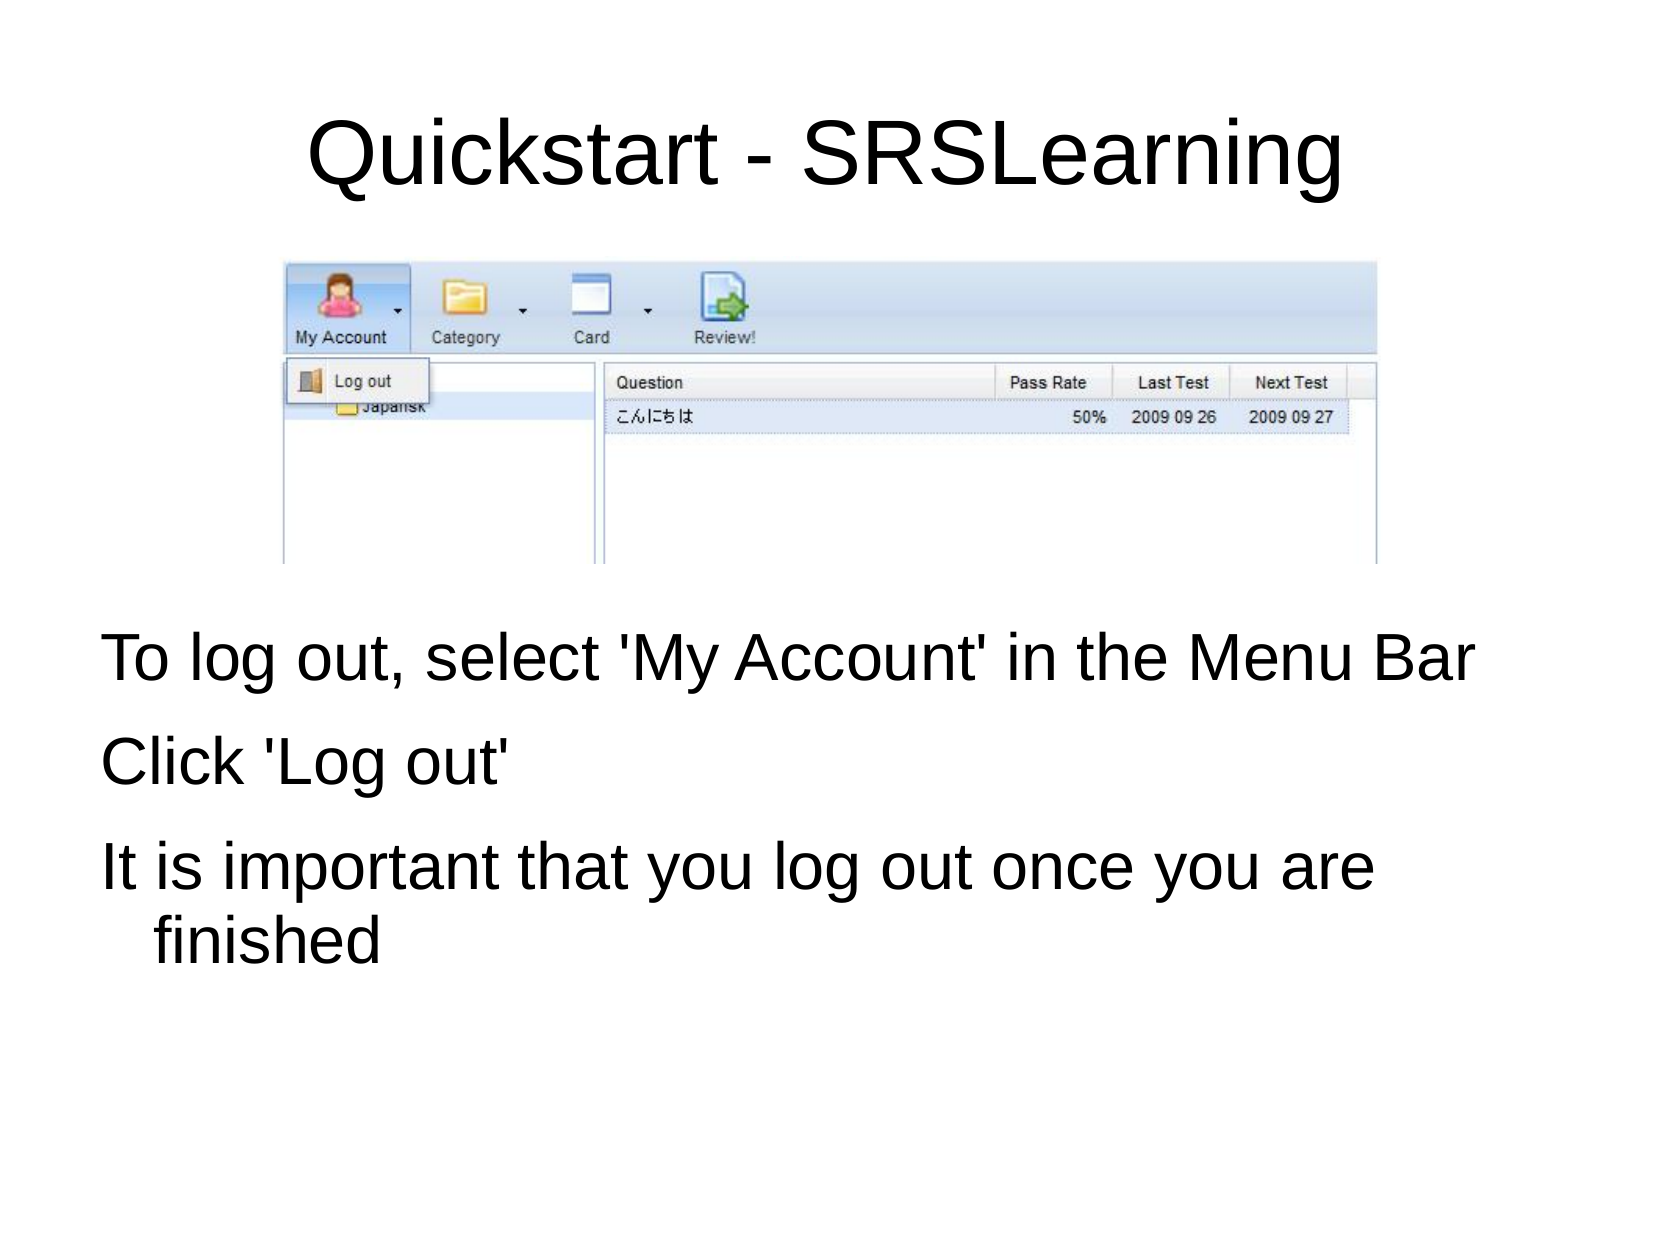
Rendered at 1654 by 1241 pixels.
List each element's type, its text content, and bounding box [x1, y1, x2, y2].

list To log out, select 'My Account' in the Menu Bar Click 'Log out' It is important that you log out once you are finished [82, 620, 1571, 1223]
picture [277, 256, 1387, 565]
title Quickstart - SRSLearning [82, 56, 1571, 250]
